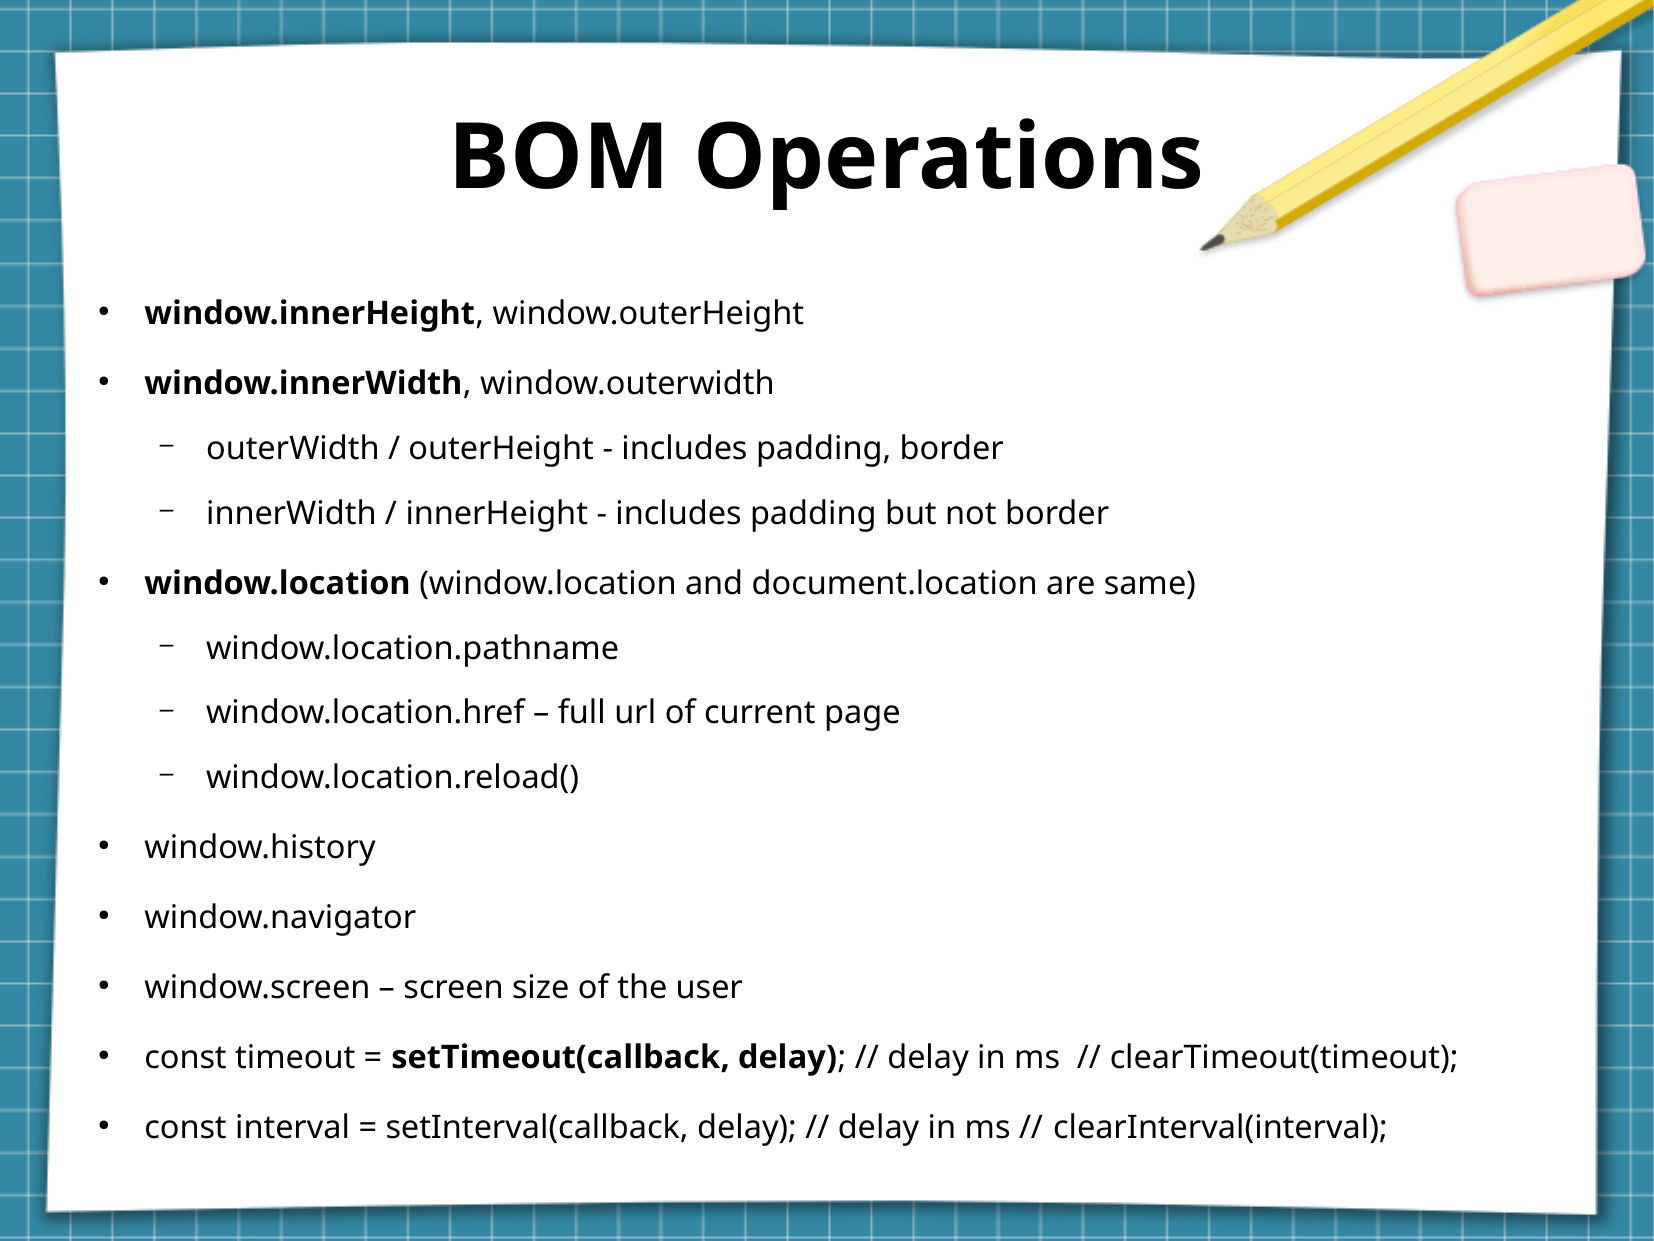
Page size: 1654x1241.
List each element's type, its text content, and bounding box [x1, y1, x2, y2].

title BOM Operations [82, 49, 1571, 257]
picture [0, 0, 1654, 1241]
list window.innerHeight, window.outerHeight window.innerWidth, window.outerwidth outerWidth / outerHeight - includes padding, border innerWidth / innerHeight - includes padding but not border window.location (window.location and document.location are same) window.location.pathname window.location.href – full url of current page window.location.reload() window.history window.navigator window.screen – screen size of the user const timeout = setTimeout(callback, delay); // delay in ms // clearTimeout(timeout); const interval = setInterval(callback, delay); // delay in ms // clearInterval(interval); [82, 290, 1571, 1158]
